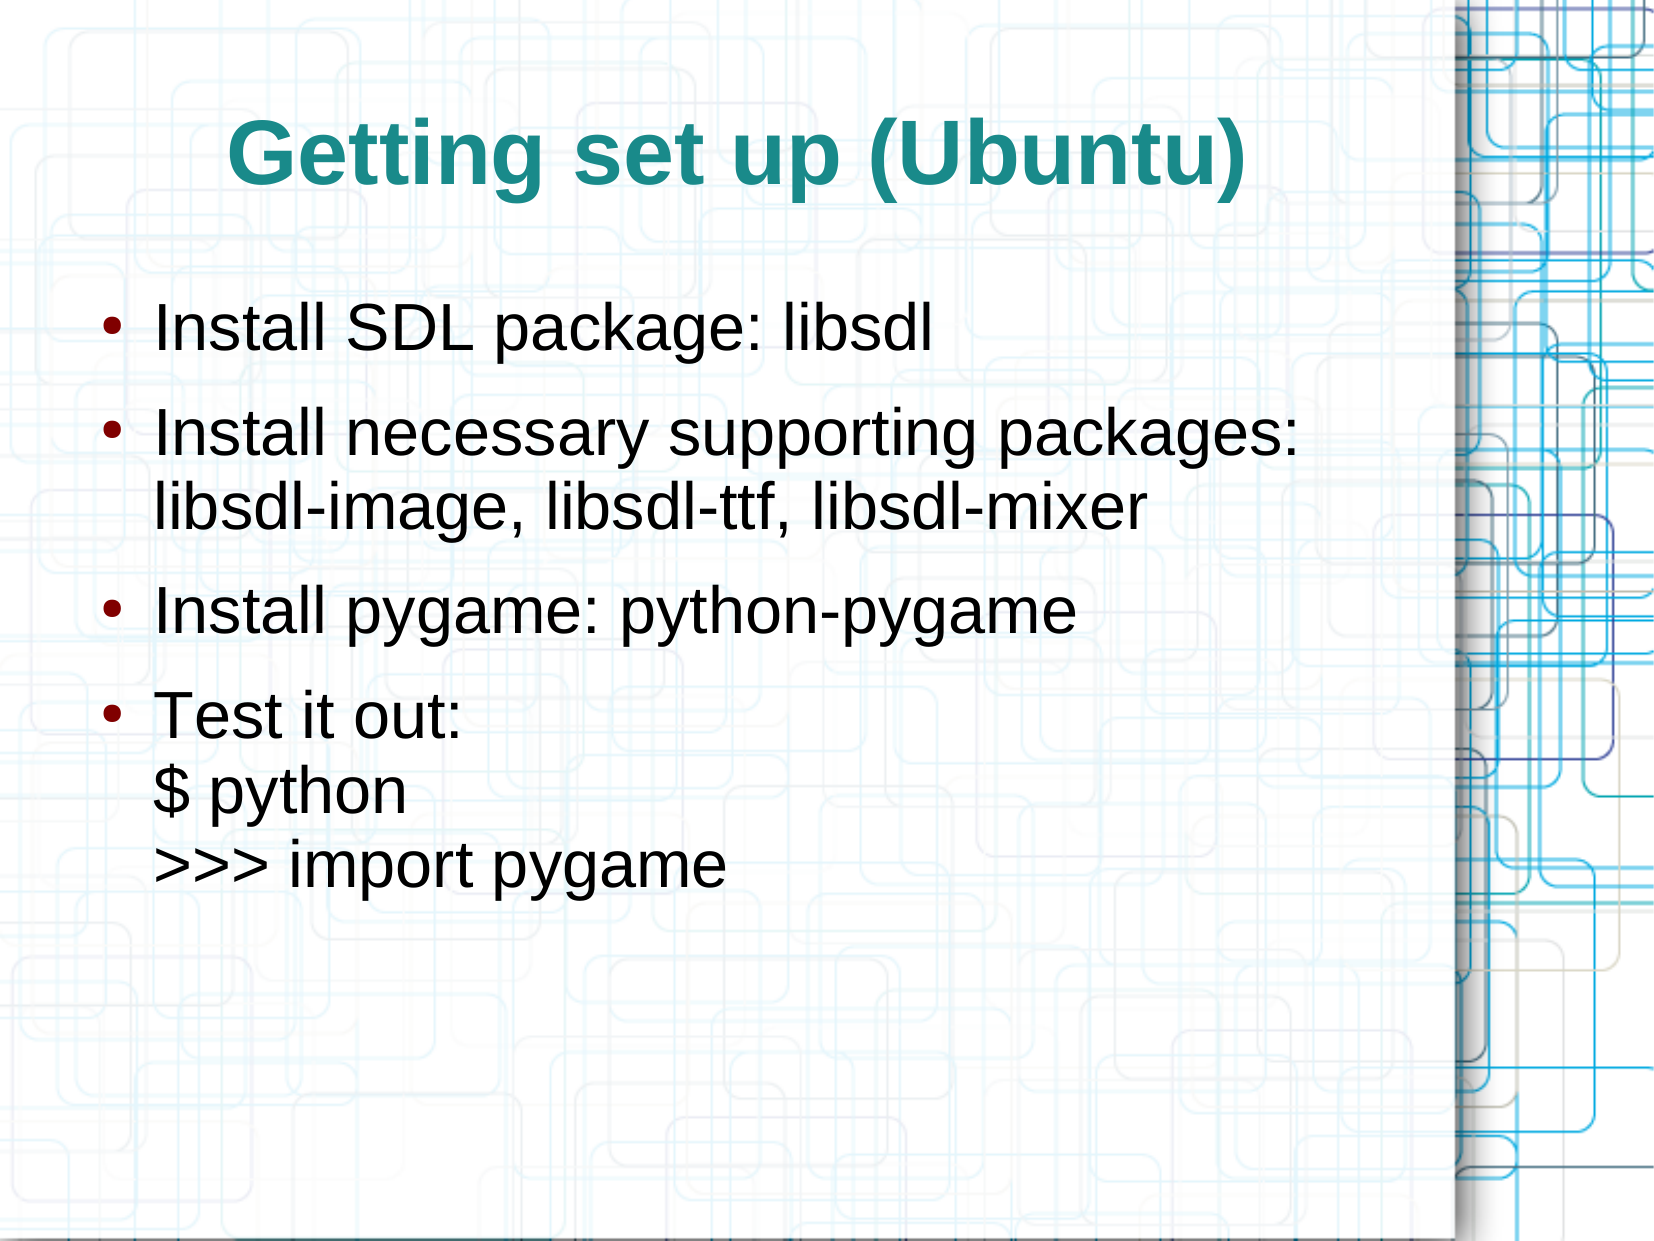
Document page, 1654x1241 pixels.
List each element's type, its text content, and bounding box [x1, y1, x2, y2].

list Install SDL package: libsdl Install necessary supporting packages: libsdl-image, libsdl-ttf, libsdl-mixer Install pygame: python-pygame Test it out: $ python >>> import pygame [82, 290, 1418, 1094]
picture [0, 0, 1654, 1241]
title Getting set up (Ubuntu) [59, 49, 1418, 257]
